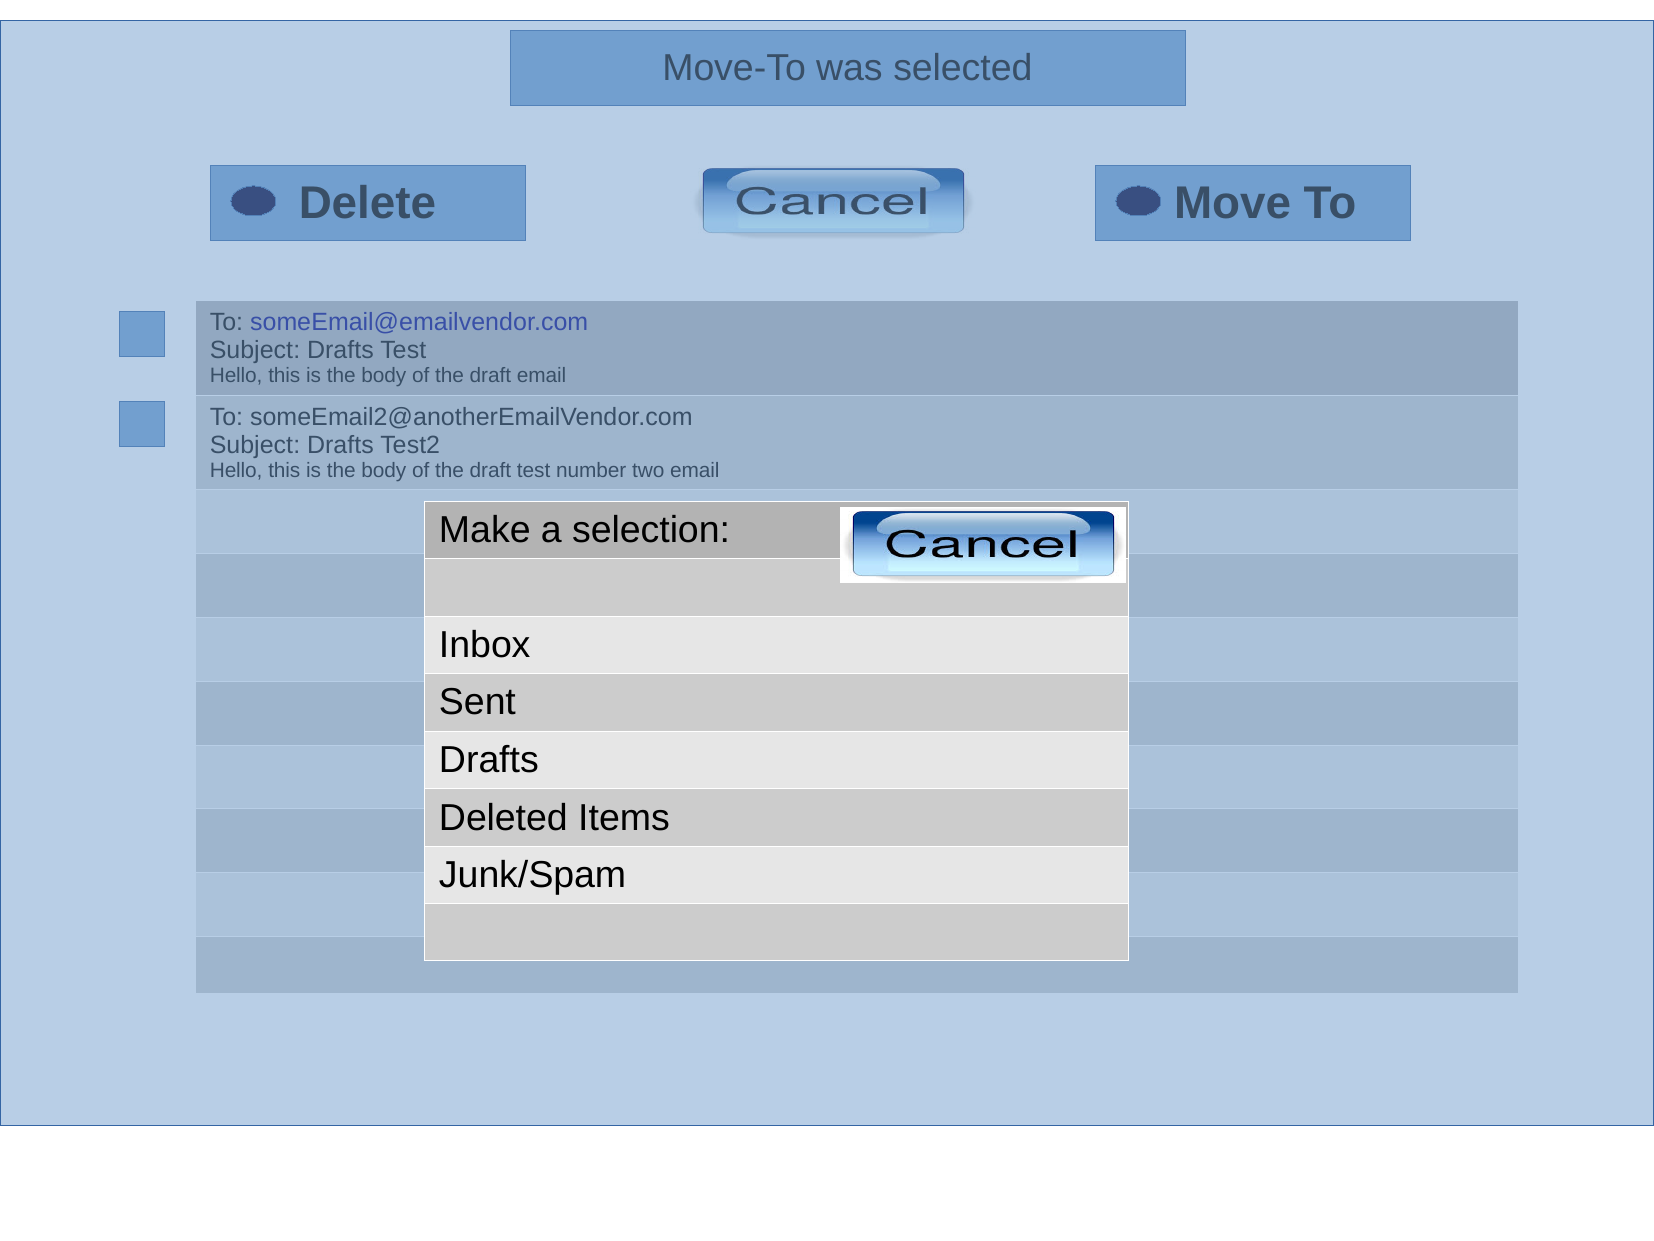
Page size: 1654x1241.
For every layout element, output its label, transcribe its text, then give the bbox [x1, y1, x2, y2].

table_header Make a selection: [425, 502, 1128, 558]
picture [840, 507, 1126, 583]
table_cell Deleted Items [425, 789, 1128, 846]
table_cell [425, 904, 1128, 960]
table_cell [425, 559, 1128, 616]
table_cell Junk/Spam [425, 847, 1128, 903]
table_cell Drafts [425, 732, 1128, 788]
table_cell Sent [425, 674, 1128, 731]
text_box [0, 20, 1654, 1126]
table_cell Inbox [425, 617, 1128, 673]
